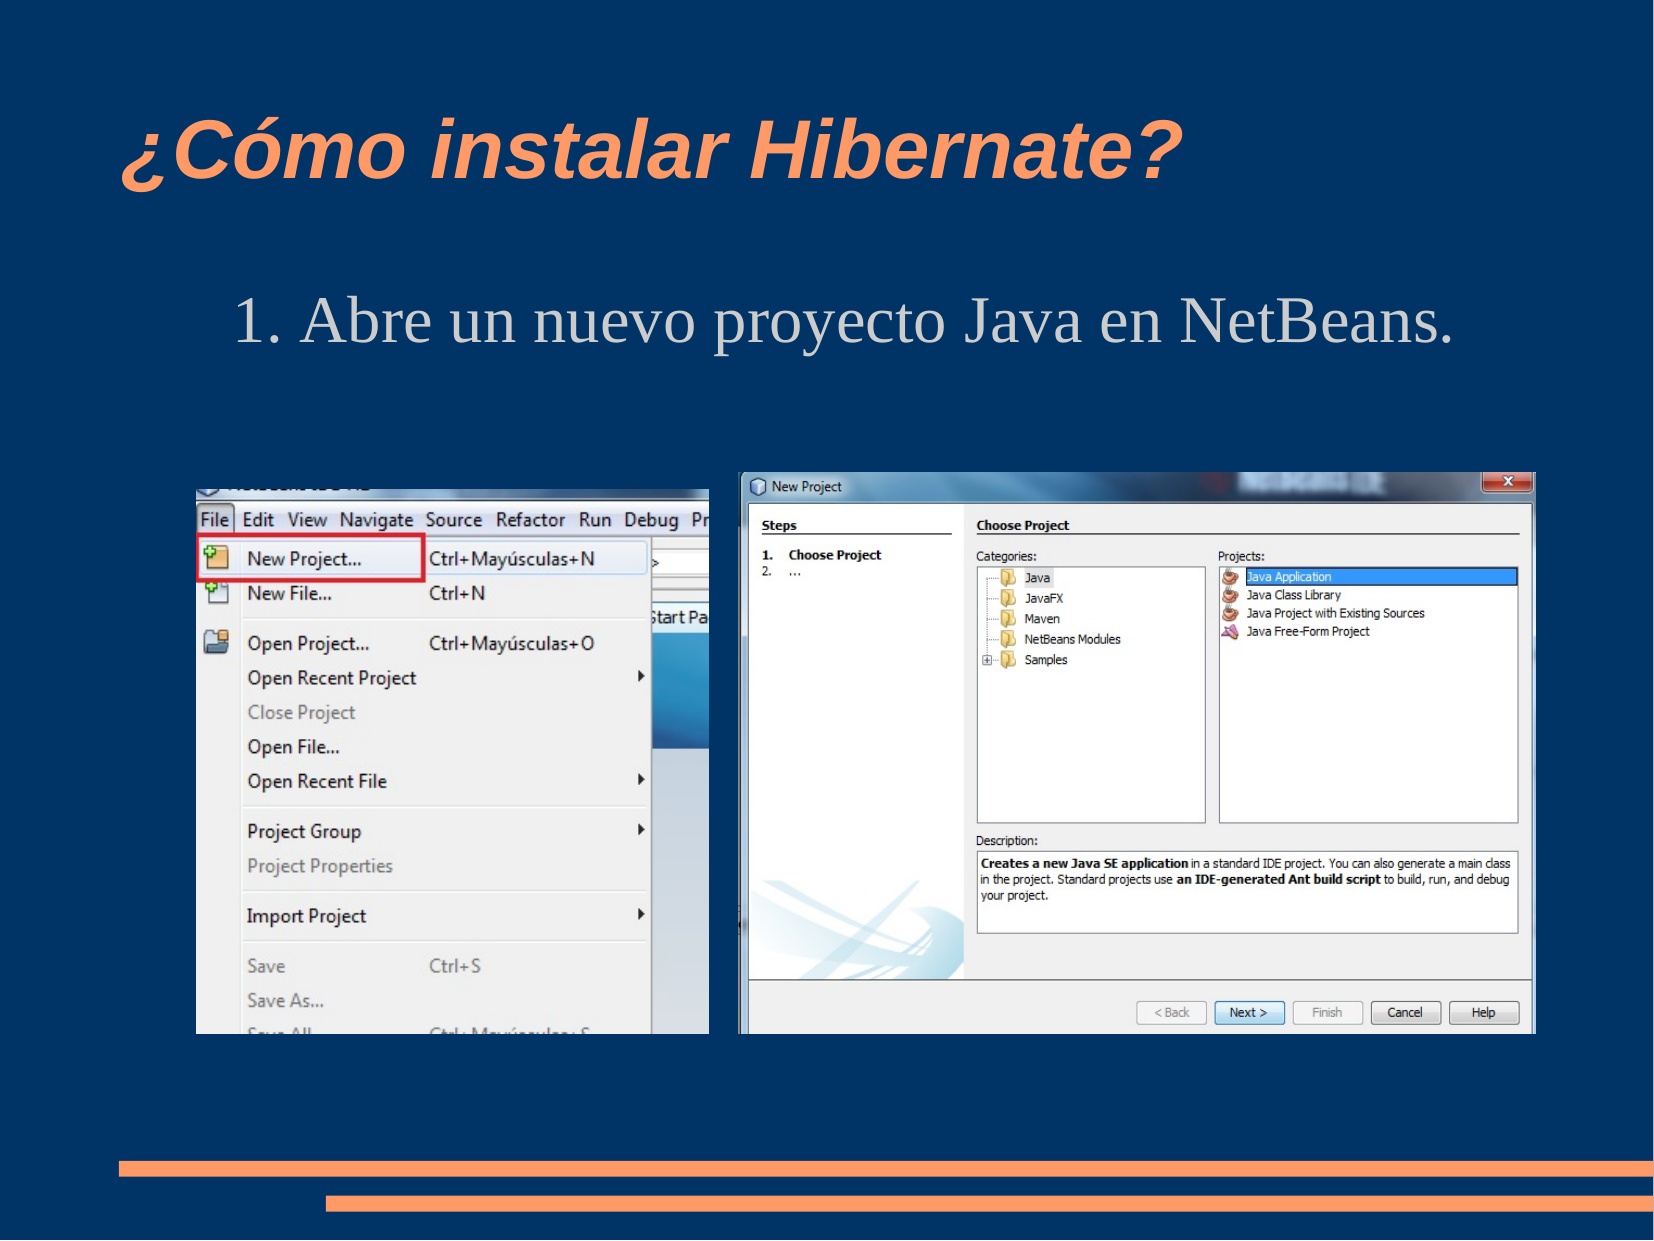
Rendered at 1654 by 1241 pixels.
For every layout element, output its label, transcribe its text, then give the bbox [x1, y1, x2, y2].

subtitle 1. Abre un nuevo proyecto Java en NetBeans. [125, 240, 1565, 473]
title ¿Cómo instalar Hibernate? [121, 46, 1534, 254]
picture [196, 489, 709, 1034]
picture [738, 472, 1536, 1034]
